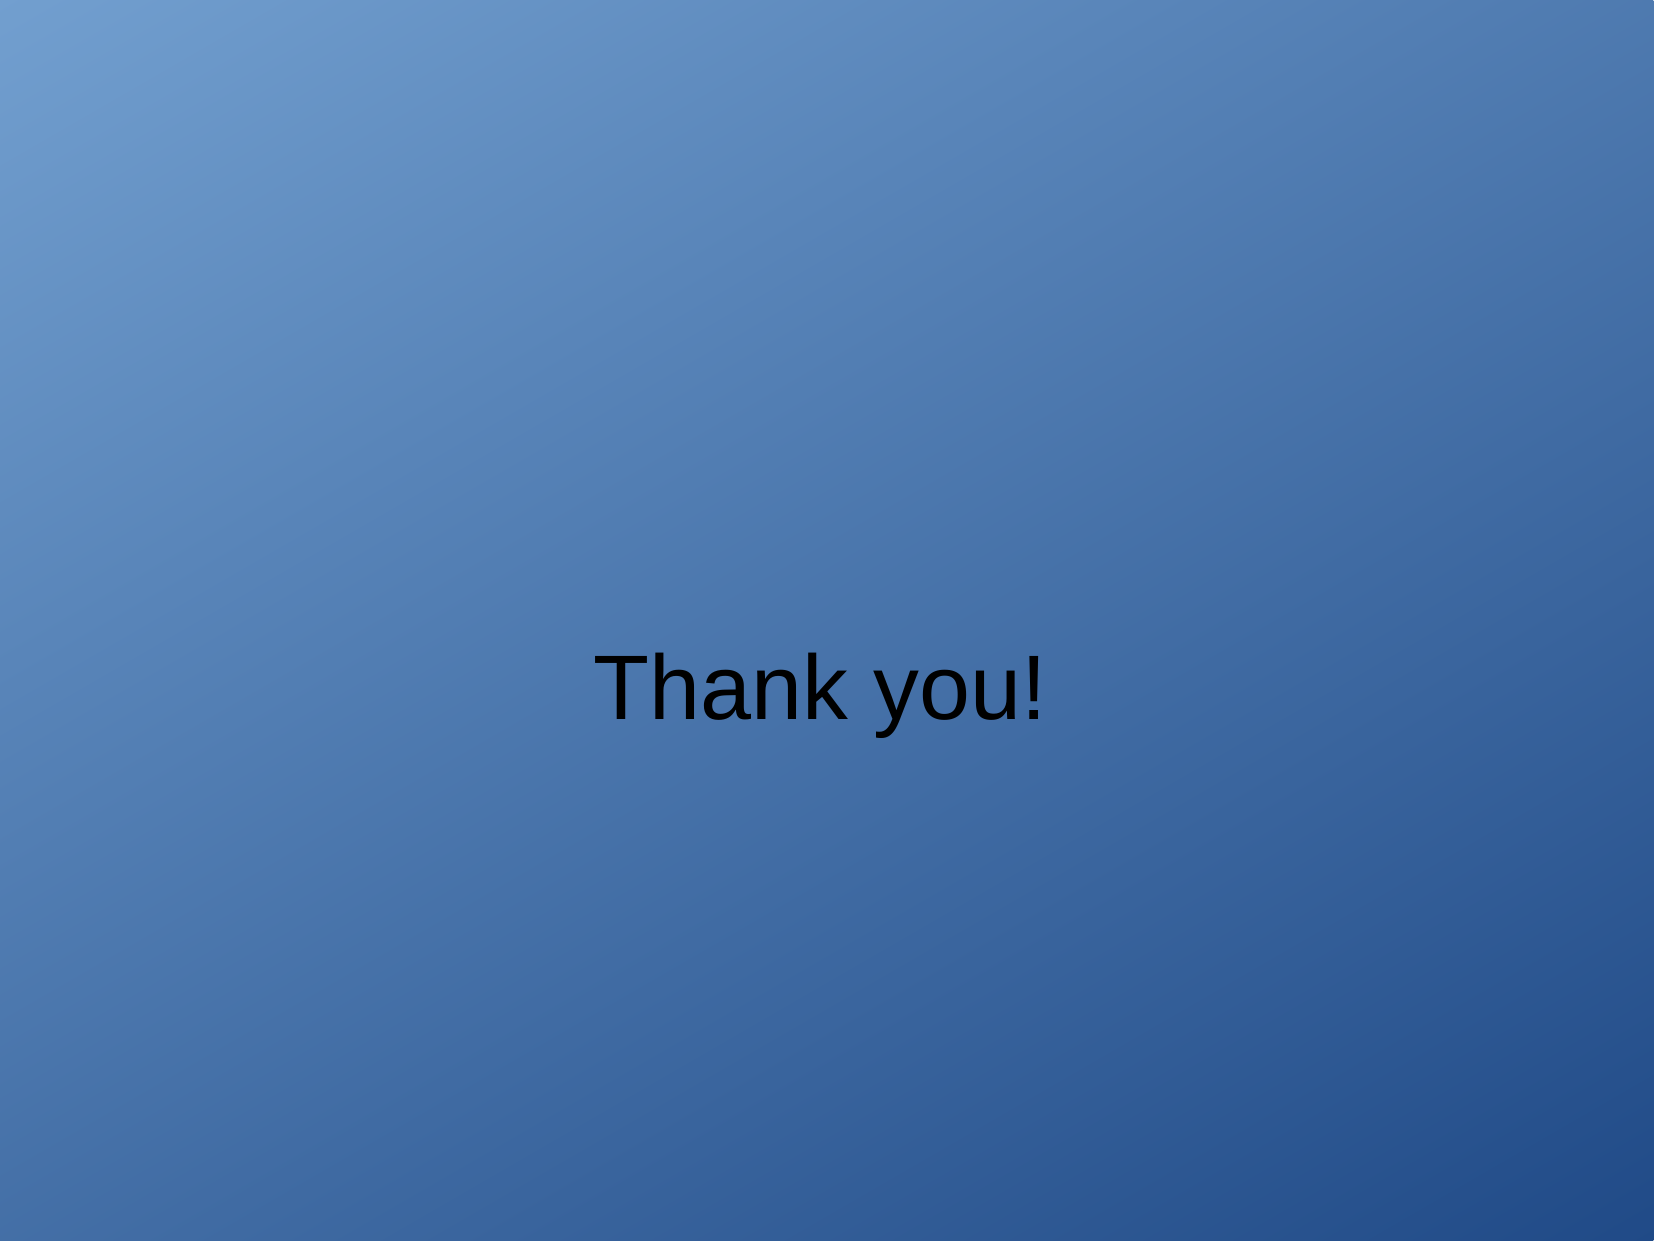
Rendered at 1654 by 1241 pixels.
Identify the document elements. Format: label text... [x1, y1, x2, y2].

title Thank you! [76, 584, 1565, 792]
